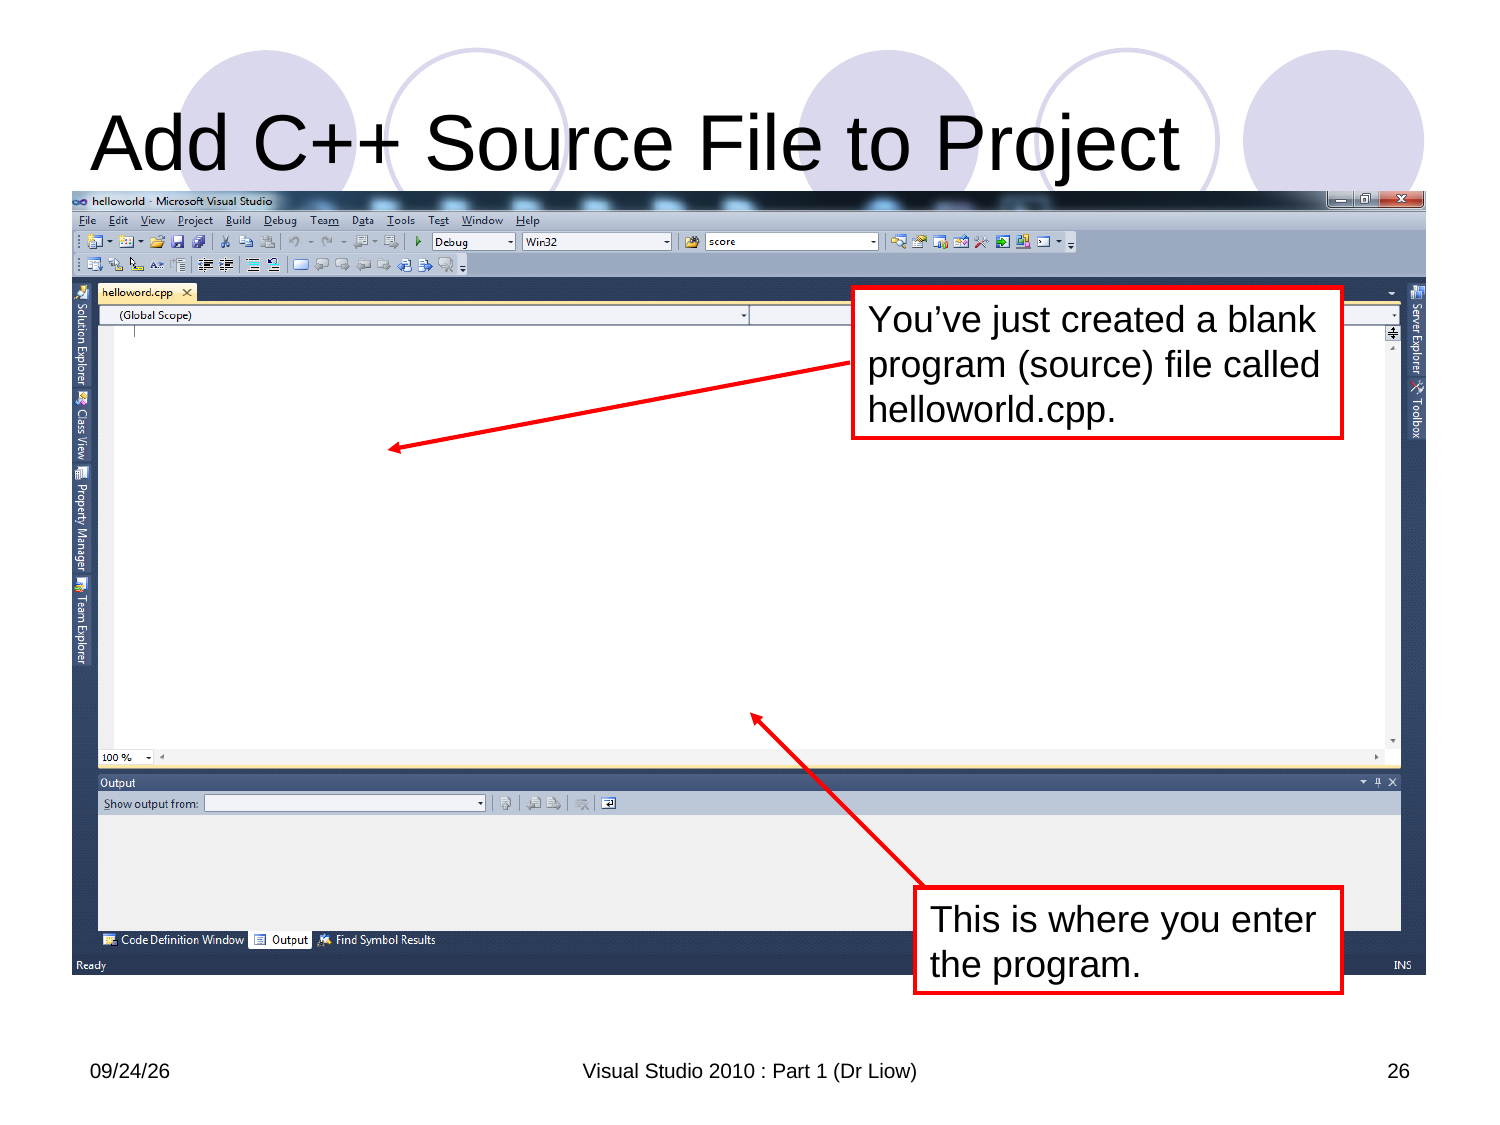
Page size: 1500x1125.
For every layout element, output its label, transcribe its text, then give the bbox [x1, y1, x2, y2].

text_box You’ve just created a blank program (source) file called helloworld.cpp. [852, 287, 1343, 438]
text_box This is where you enter the program. [915, 887, 1343, 993]
text_box 08/22/12 [74, 1049, 426, 1101]
text_box Visual Studio 2010 : Part 1 (Dr Liow) [512, 1049, 988, 1101]
picture [72, 191, 1426, 976]
text_box <number> [1074, 1049, 1426, 1101]
title Add C++ Source File to Project [75, 45, 1426, 233]
